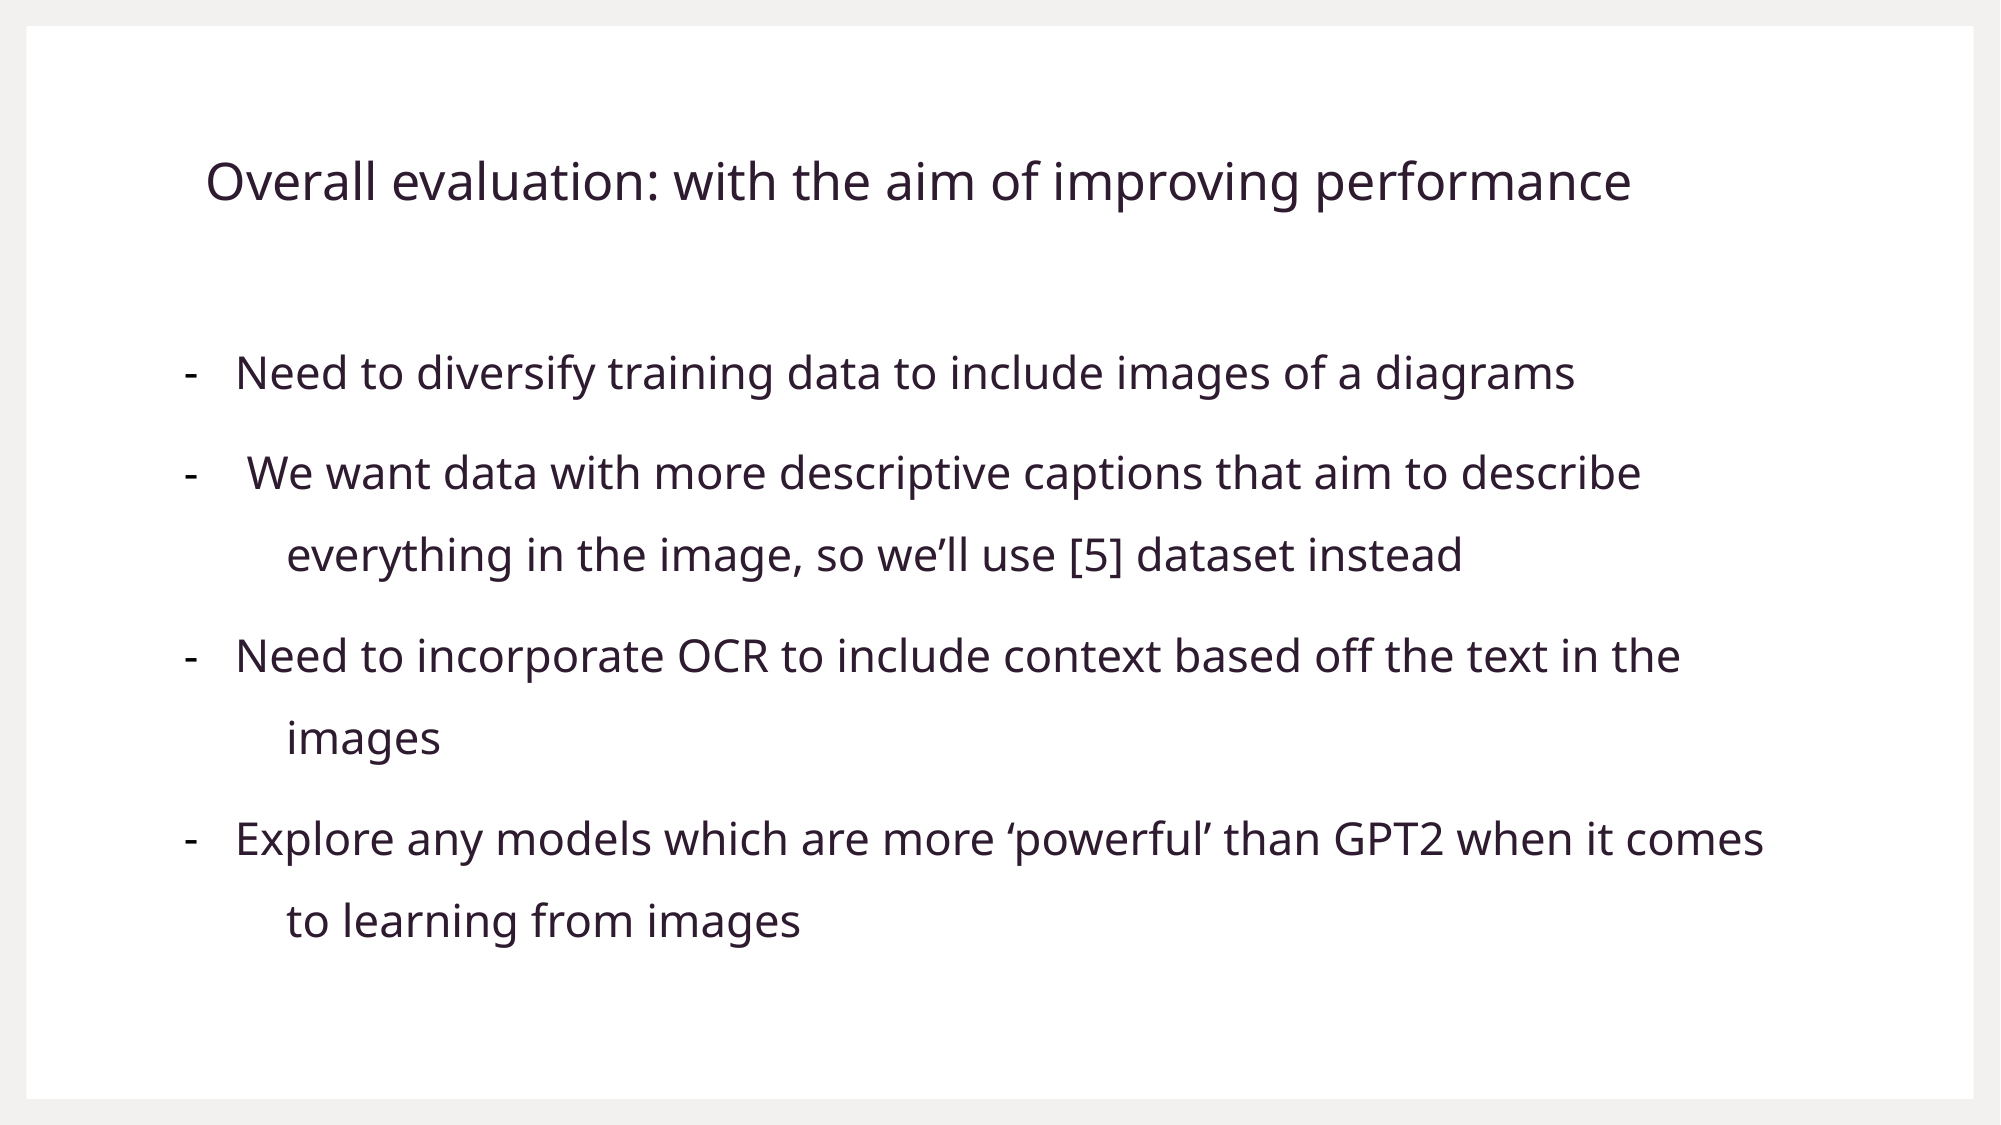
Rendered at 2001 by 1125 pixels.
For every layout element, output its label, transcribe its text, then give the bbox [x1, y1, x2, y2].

list Need to diversify training data to include images of a diagrams We want data with more descriptive captions that aim to describe everything in the image, so we’ll use [5] dataset instead Need to incorporate OCR to include context based off the text in the images Explore any models which are more ‘powerful’ than GPT2 when it comes to learning from images [168, 308, 1832, 961]
title Overall evaluation: with the aim of improving performance [190, 95, 1810, 219]
